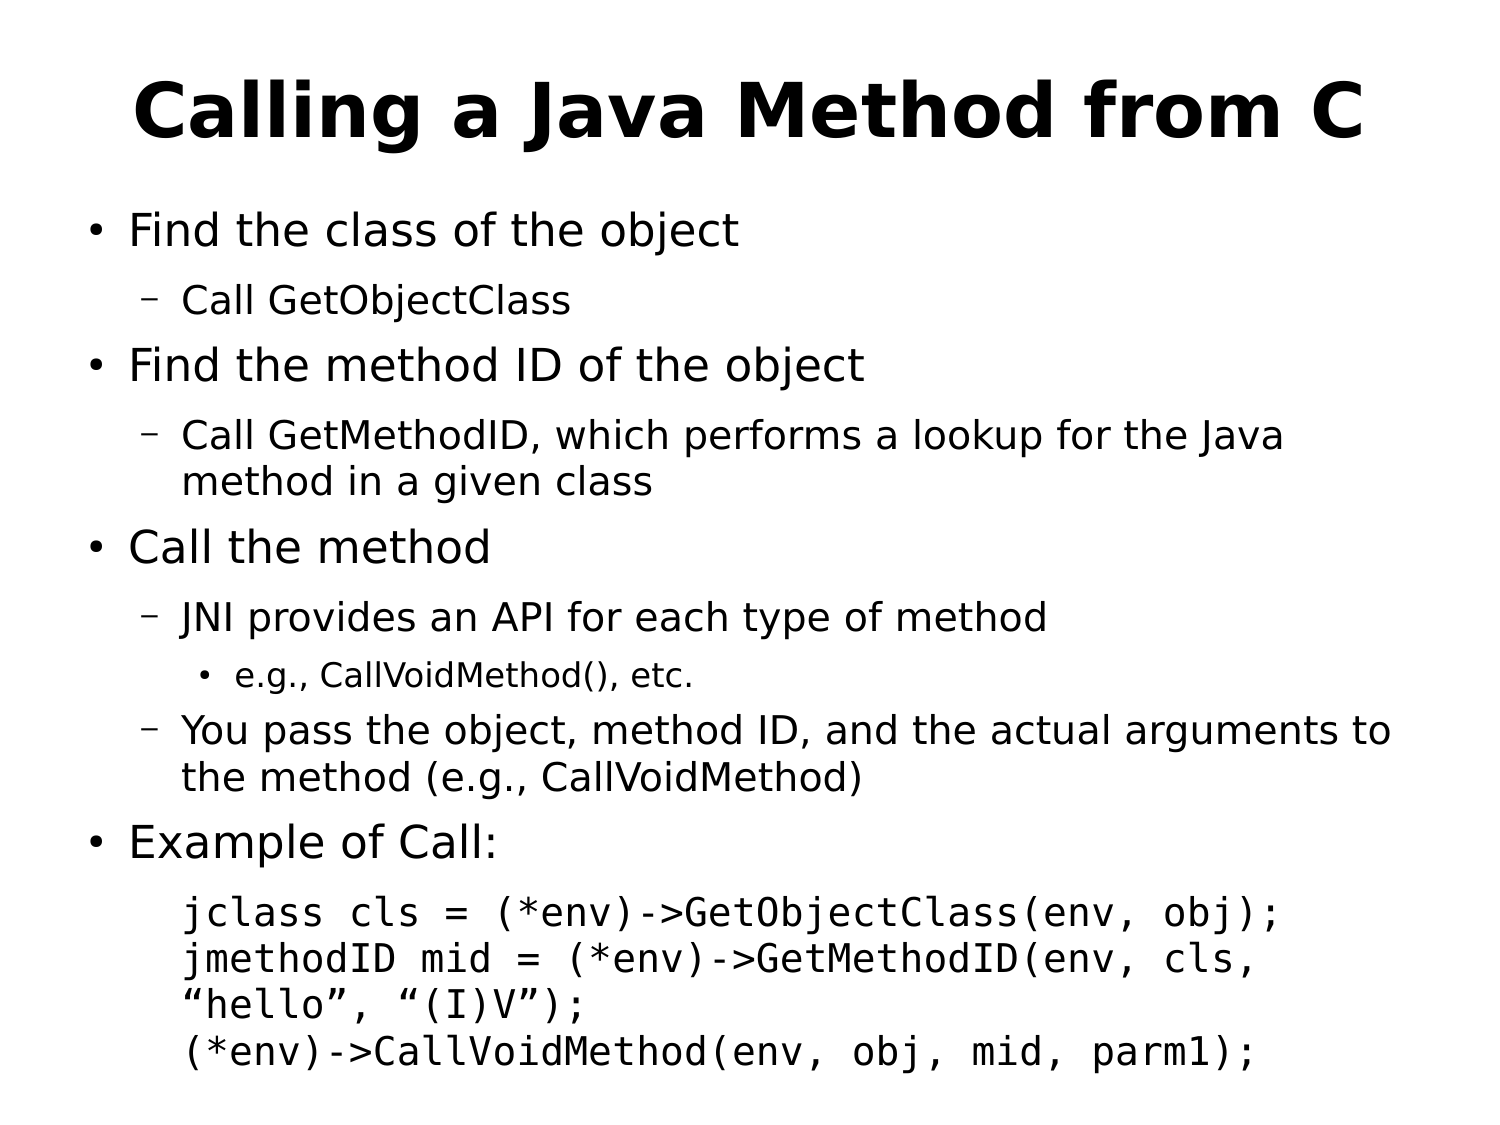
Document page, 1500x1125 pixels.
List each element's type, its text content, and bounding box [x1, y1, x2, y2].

list Find the class of the object Call GetObjectClass Find the method ID of the object Call GetMethodID, which performs a lookup for the Java method in a given class Call the method JNI provides an API for each type of method e.g., CallVoidMethod(), etc. You pass the object, method ID, and the actual arguments to the method (e.g., CallVoidMethod) Example of Call: jclass cls = (*env)->GetObjectClass(env, obj); jmethodID mid = (*env)->GetMethodID(env, cls, “hello”, “(I)V”); (*env)->CallVoidMethod(env, obj, mid, parm1); [75, 204, 1395, 1075]
title Calling a Java Method from C [75, 44, 1425, 177]
